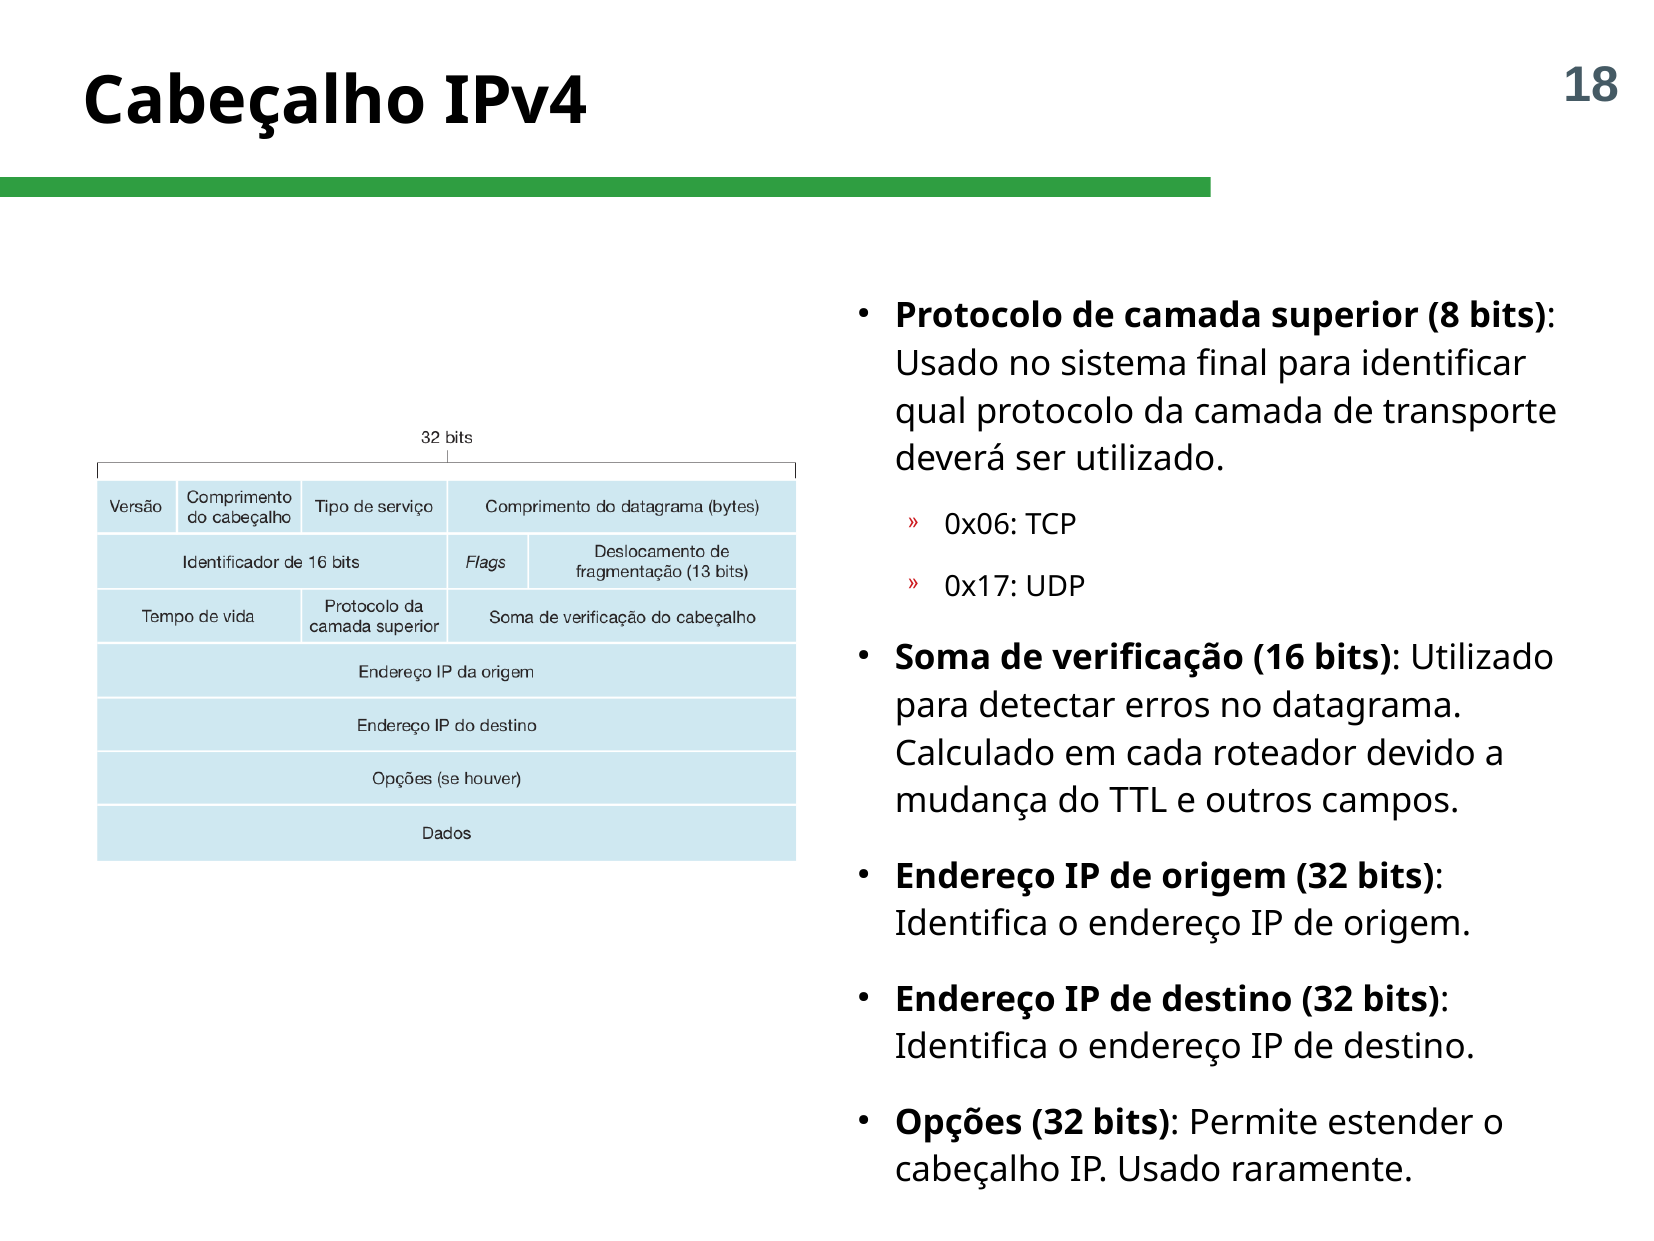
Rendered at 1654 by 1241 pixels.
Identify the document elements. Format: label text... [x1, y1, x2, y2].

list Protocolo de camada superior (8 bits): Usado no sistema final para identificar qual protocolo da camada de transporte deverá ser utilizado. 0x06: TCP 0x17: UDP Soma de verificação (16 bits): Utilizado para detectar erros no datagrama. Calculado em cada roteador devido a mudança do TTL e outros campos. Endereço IP de origem (32 bits): Identifica o endereço IP de origem. Endereço IP de destino (32 bits): Identifica o endereço IP de destino. Opções (32 bits): Permite estender o cabeçalho IP. Usado raramente. [845, 290, 1572, 1211]
title Cabeçalho IPv4 [82, 0, 1152, 202]
picture [82, 418, 809, 881]
